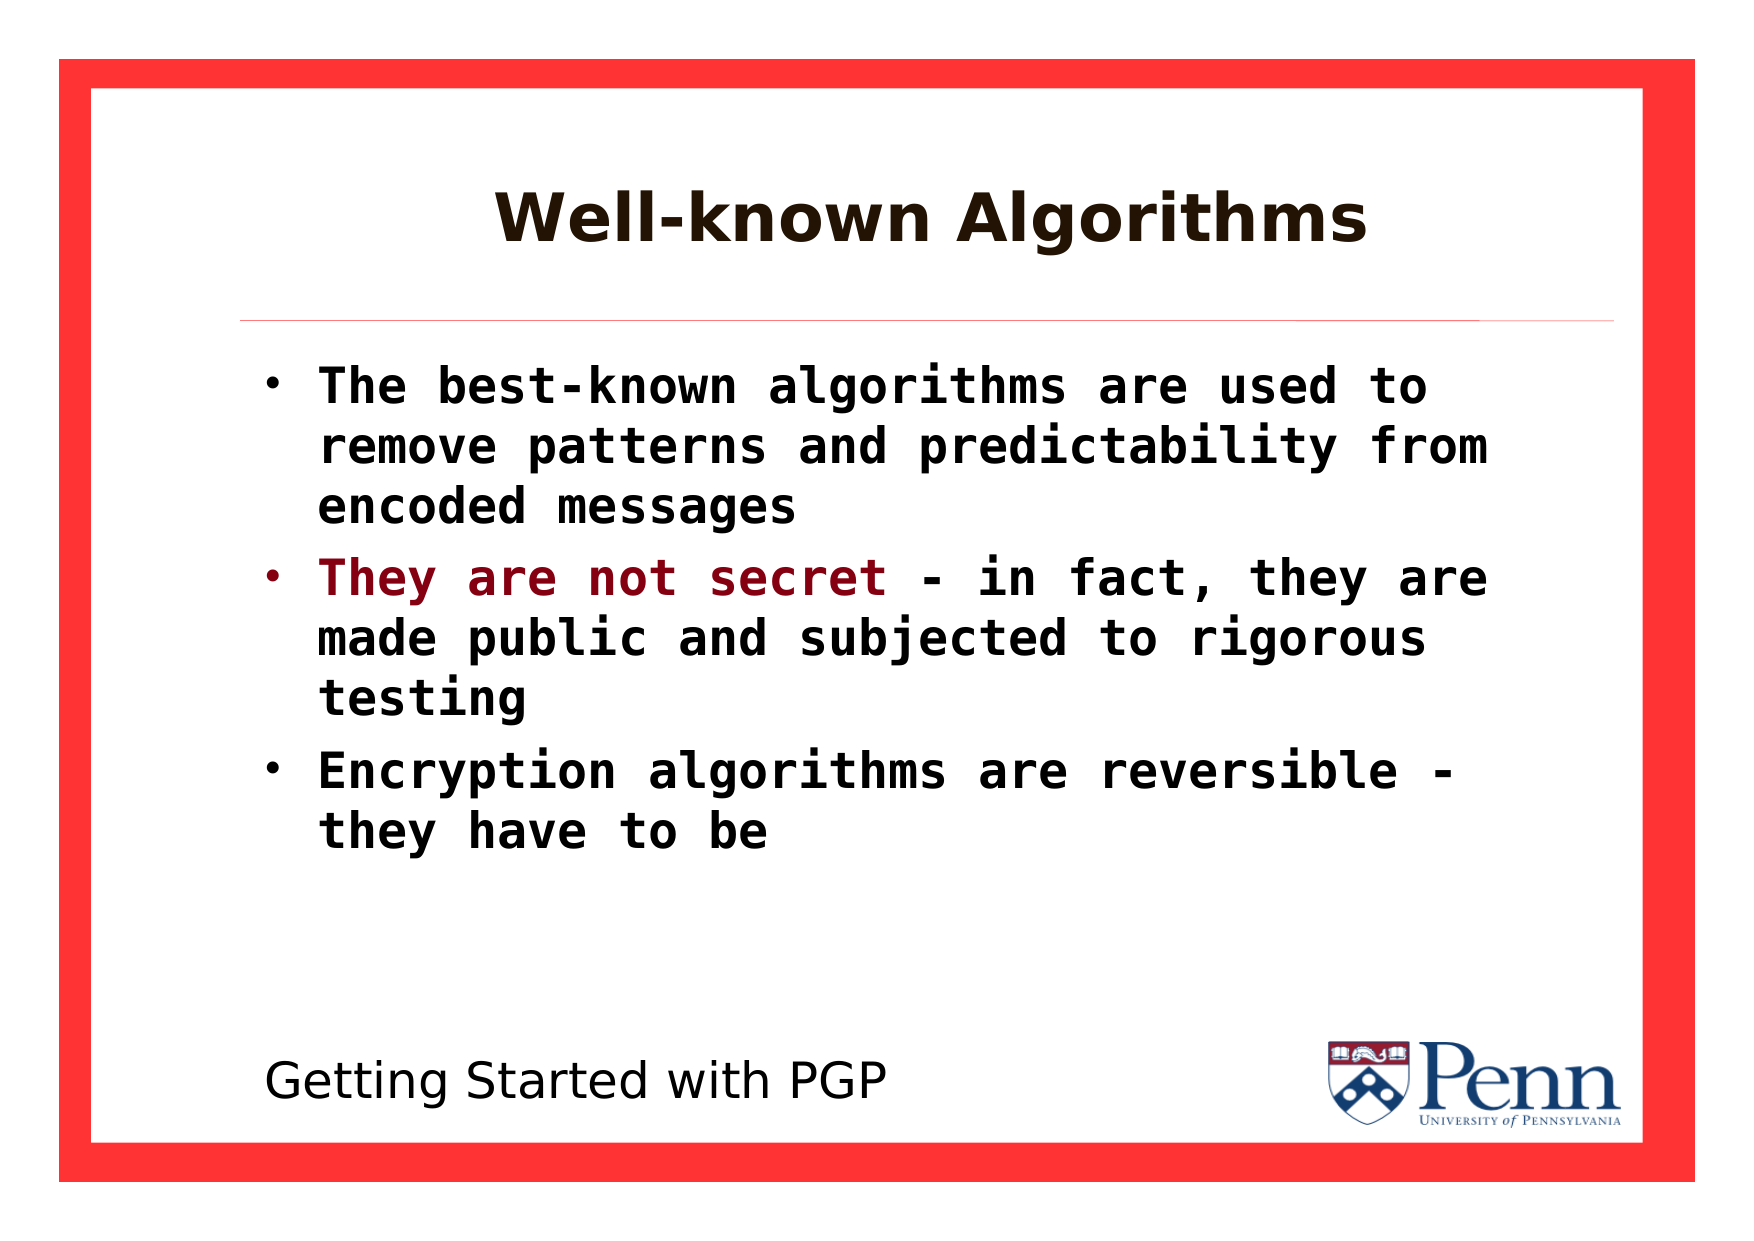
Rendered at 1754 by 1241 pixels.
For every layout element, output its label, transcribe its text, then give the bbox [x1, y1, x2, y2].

title Well-known Algorithms [249, 120, 1614, 309]
picture [1327, 1039, 1621, 1128]
list The best-known algorithms are used to remove patterns and predictability from encoded messages They are not secret - in fact, they are made public and subjected to rigorous testing Encryption algorithms are reversible - they have to be [249, 345, 1614, 1020]
